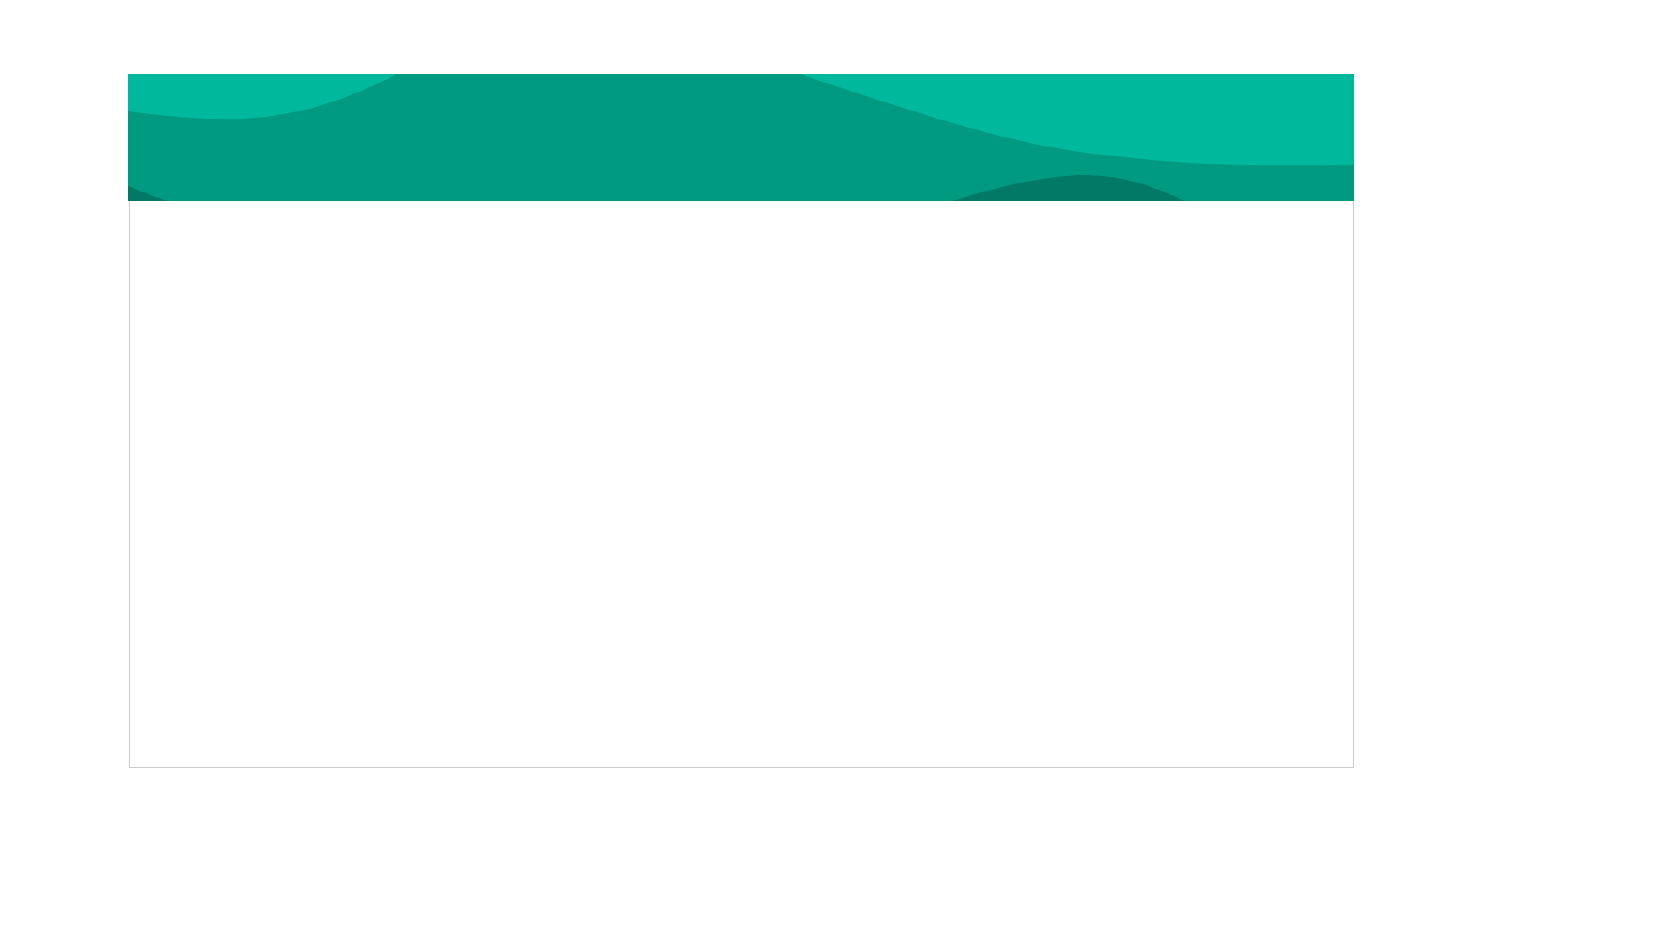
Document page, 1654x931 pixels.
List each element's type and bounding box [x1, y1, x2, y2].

text_box [129, 202, 1354, 768]
picture [128, 74, 1354, 201]
